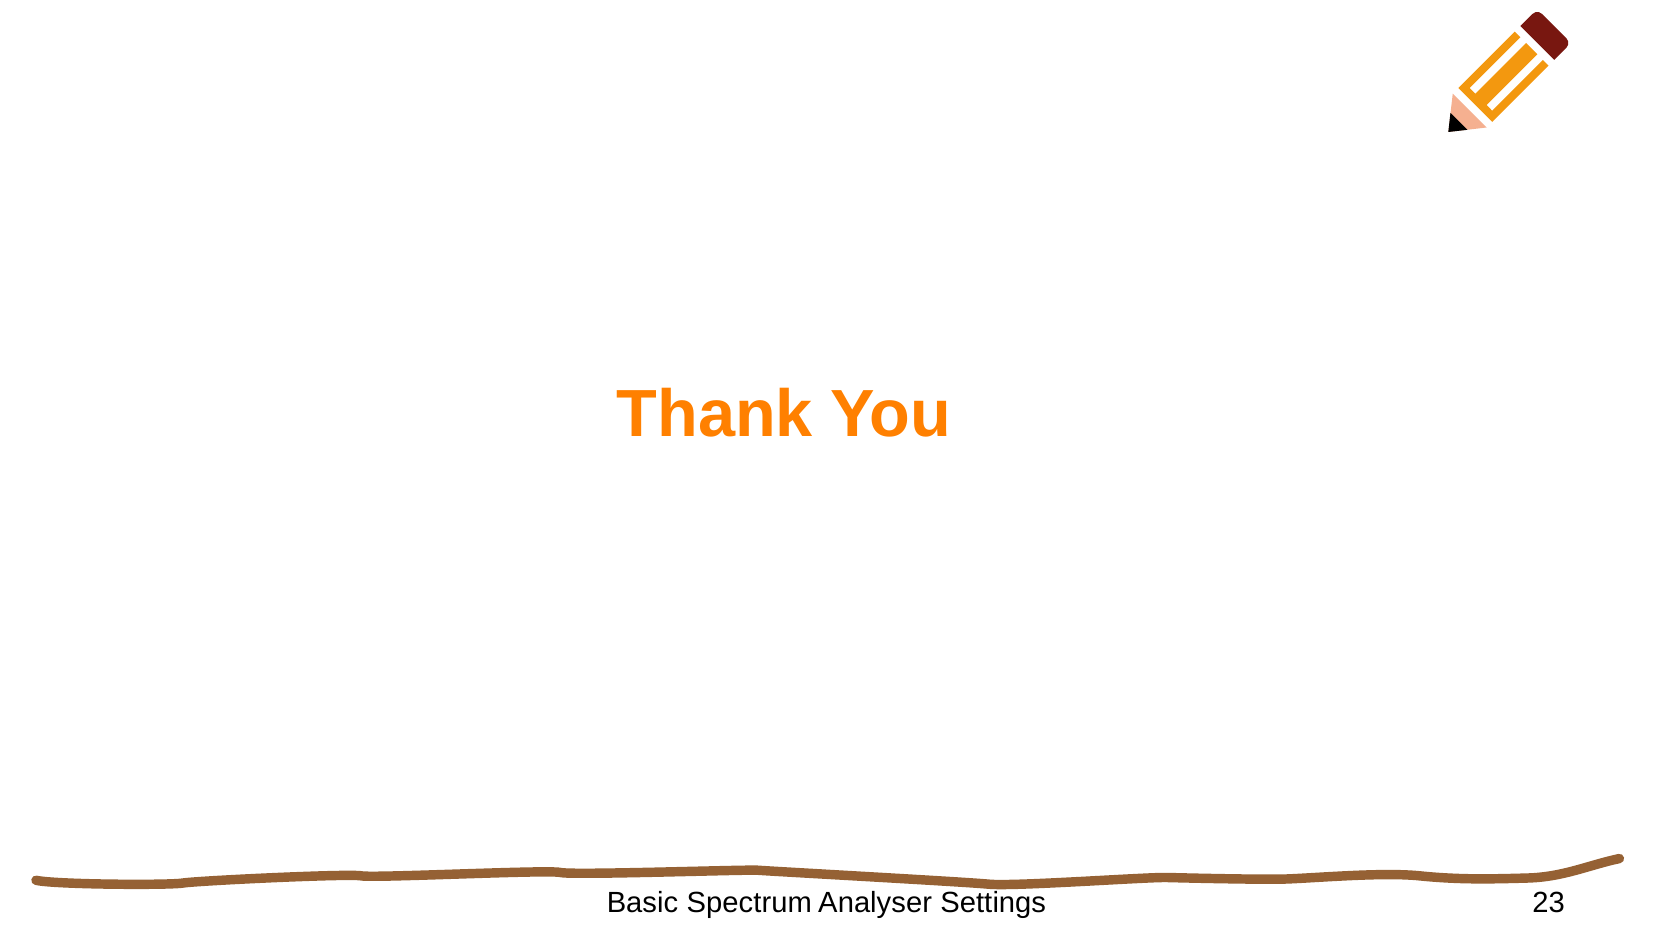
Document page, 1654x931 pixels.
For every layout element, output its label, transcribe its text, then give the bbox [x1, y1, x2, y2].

title Thank You [104, 361, 1463, 465]
